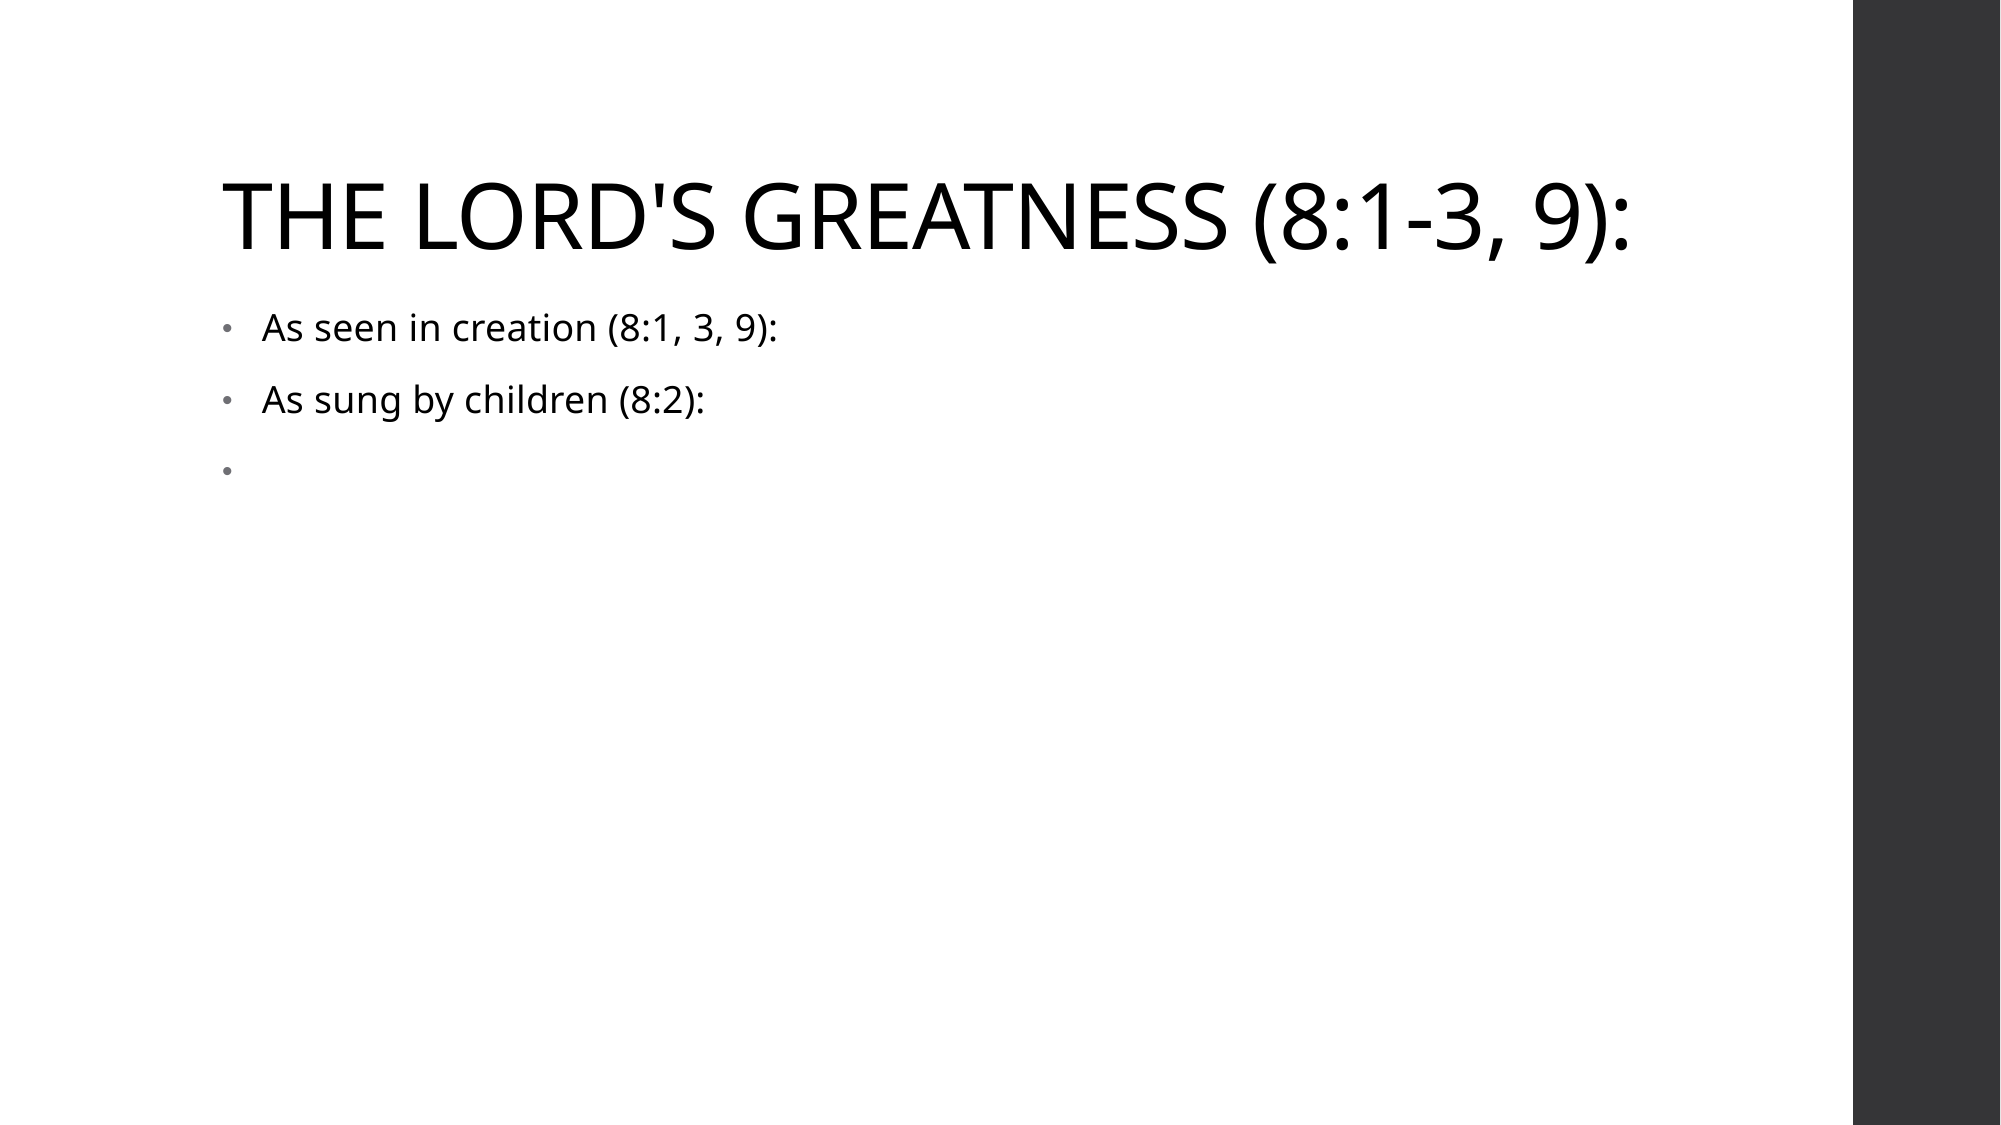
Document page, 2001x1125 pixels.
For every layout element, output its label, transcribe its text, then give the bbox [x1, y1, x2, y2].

list As seen in creation (8:1, 3, 9): As sung by children (8:2): [206, 299, 1617, 1014]
title THE LORD'S GREATNESS (8:1-3, 9): [206, 60, 1797, 278]
